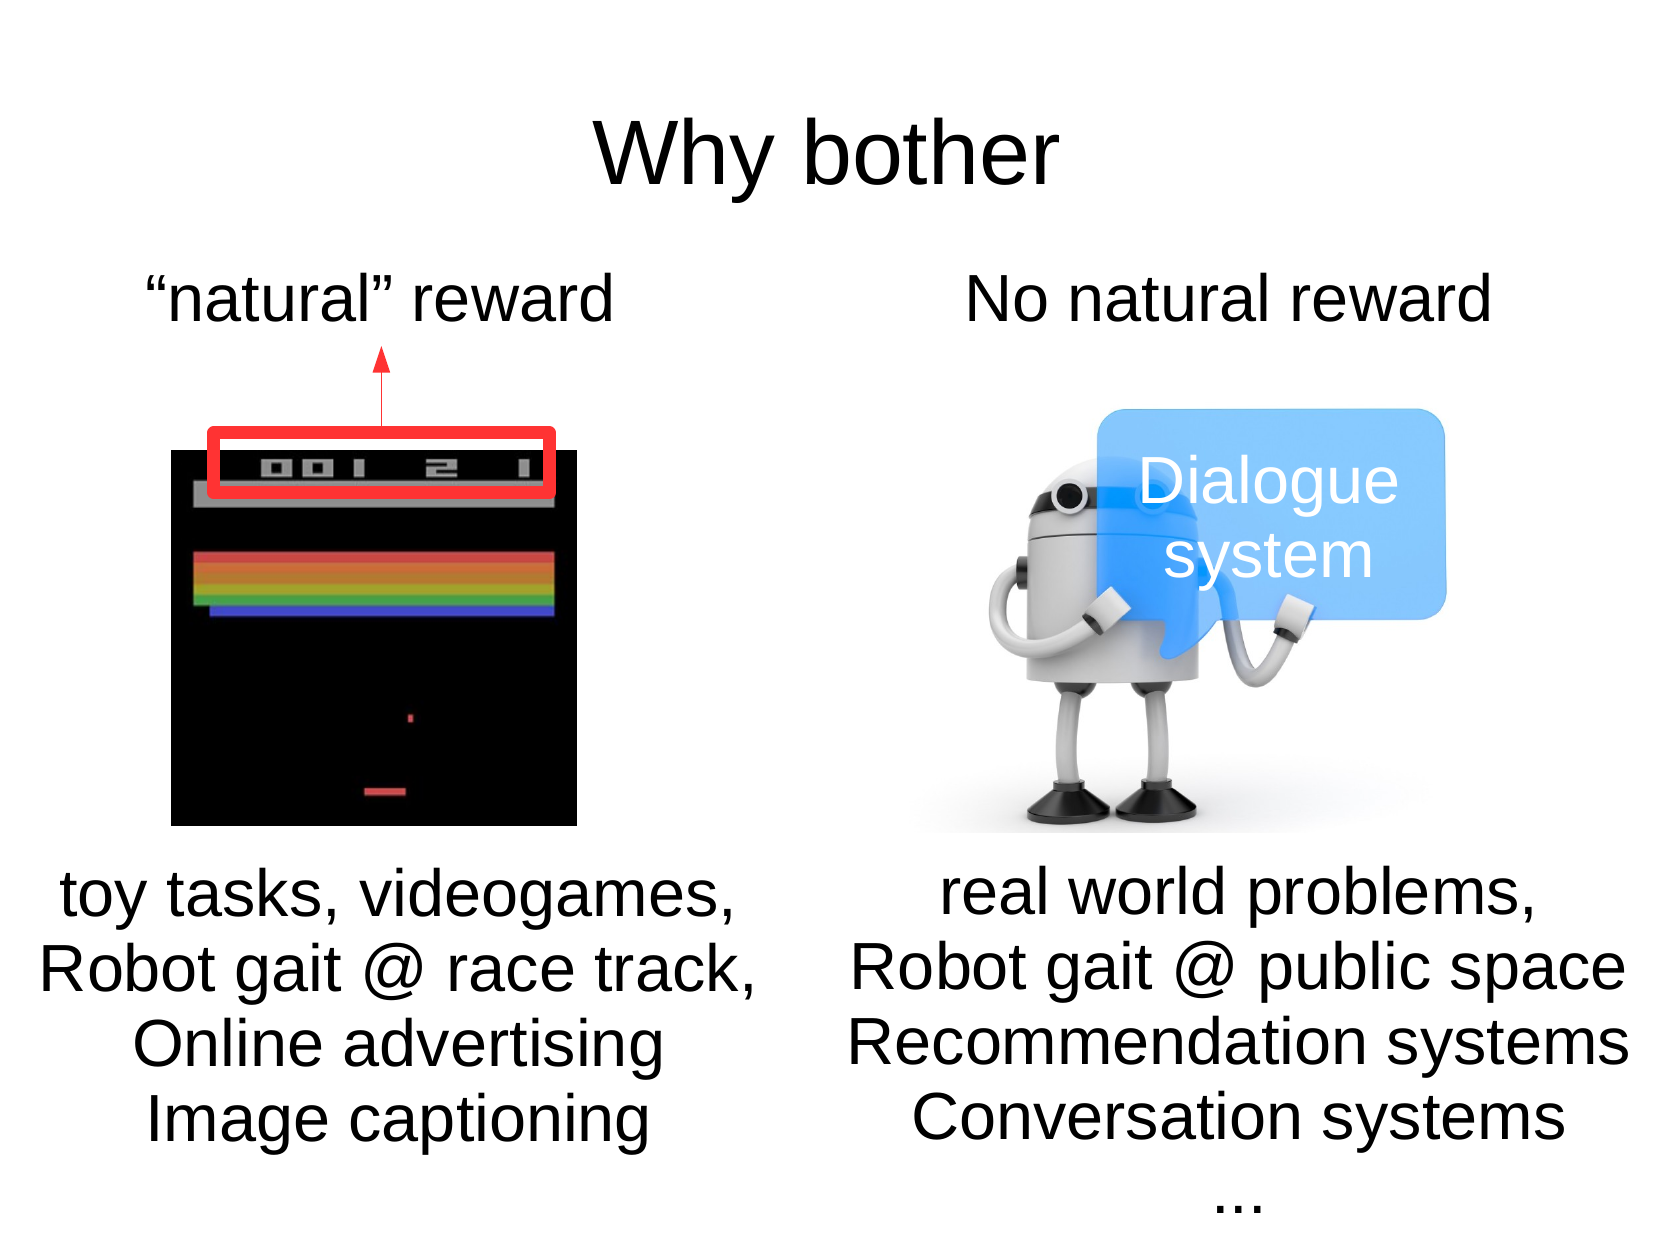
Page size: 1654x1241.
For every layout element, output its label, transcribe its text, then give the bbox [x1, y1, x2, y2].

subtitle “natural” reward [124, 223, 638, 374]
text_box No natural reward [950, 223, 1508, 374]
picture [171, 450, 577, 826]
title Why bother [82, 49, 1571, 257]
text_box real world problems, Robot gait @ public space Recommendation systems Conversation systems ... [840, 854, 1638, 1229]
text_box [213, 432, 550, 493]
text_box toy tasks, videogames, Robot gait @ race track, Online advertising Image captioning [0, 856, 798, 1156]
picture [909, 397, 1524, 833]
text_box Dialogue system [1062, 442, 1476, 593]
